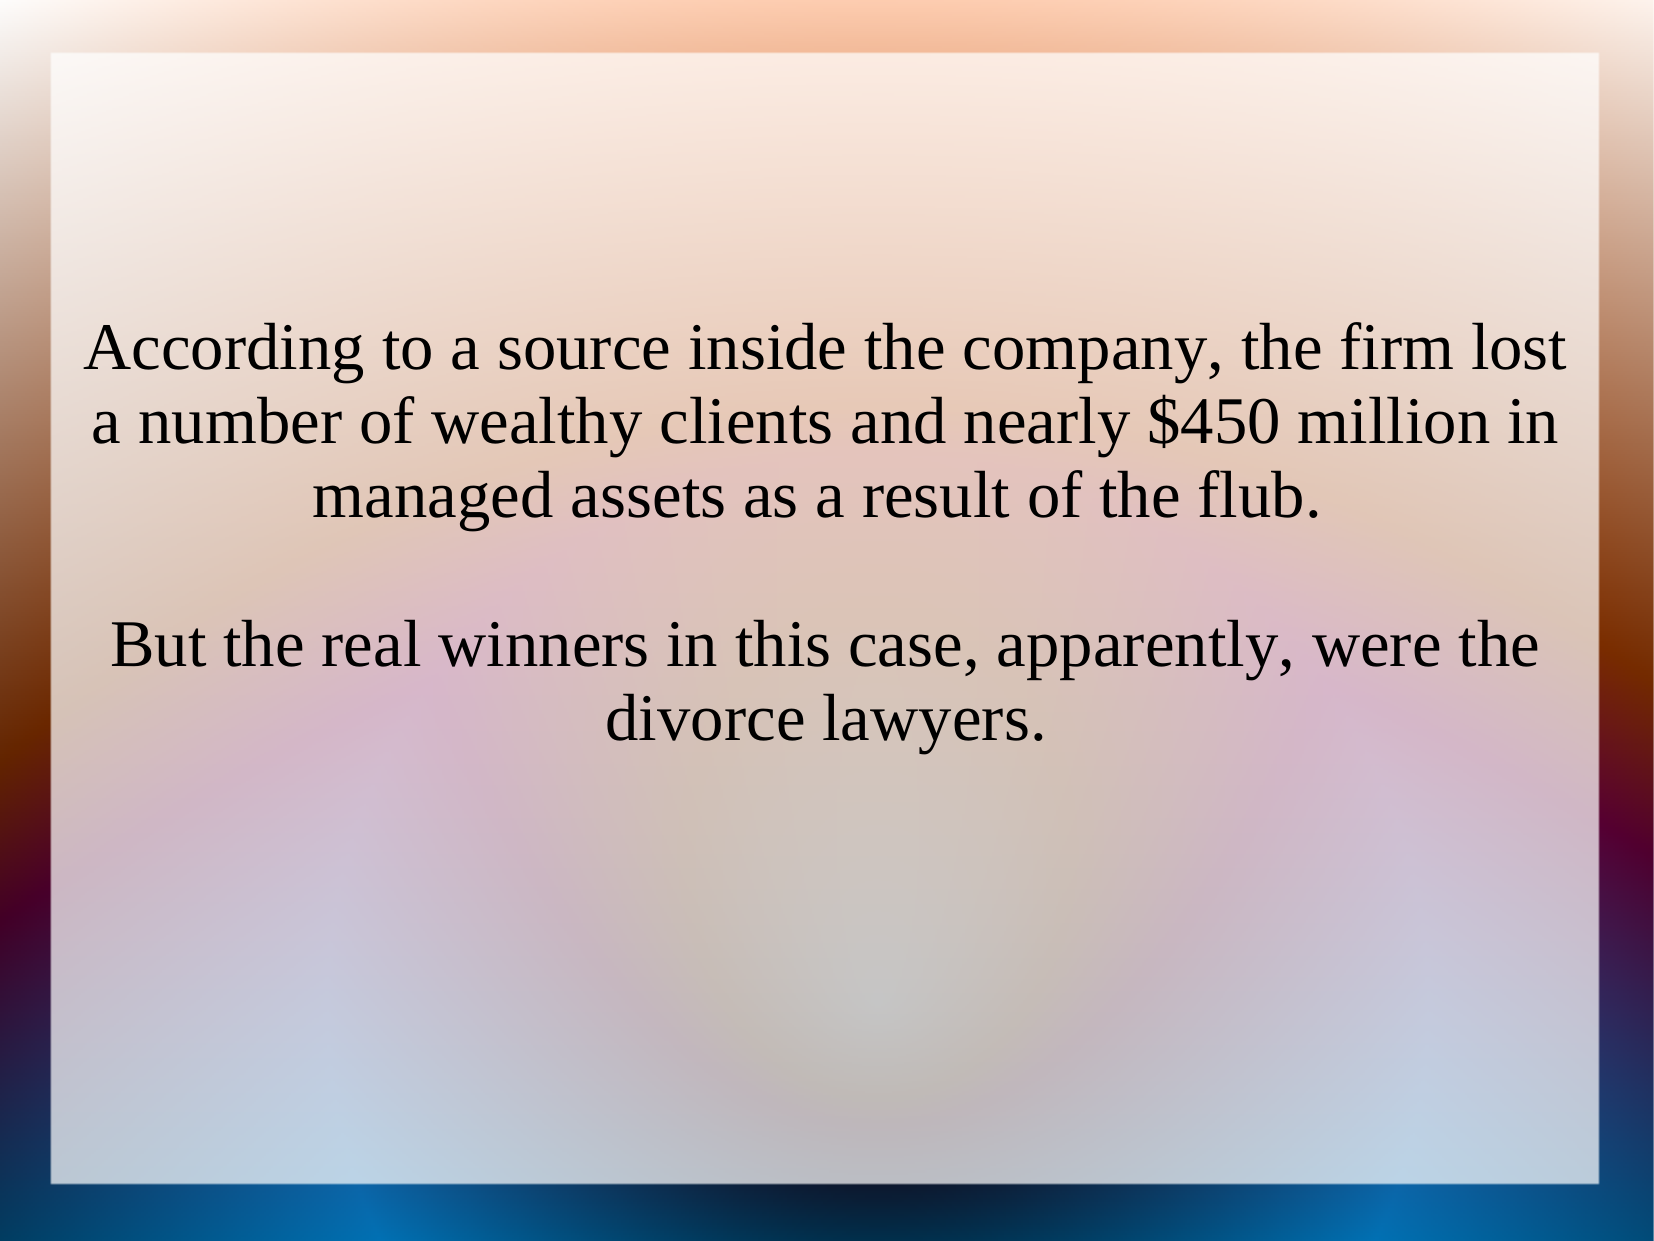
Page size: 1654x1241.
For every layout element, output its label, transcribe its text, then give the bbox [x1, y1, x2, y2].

subtitle According to a source inside the company, the firm lost a number of wealthy clients and nearly $450 million in managed assets as a result of the flub. But the real winners in this case, apparently, were the divorce lawyers. [82, 55, 1571, 1010]
picture [0, 0, 1654, 1241]
